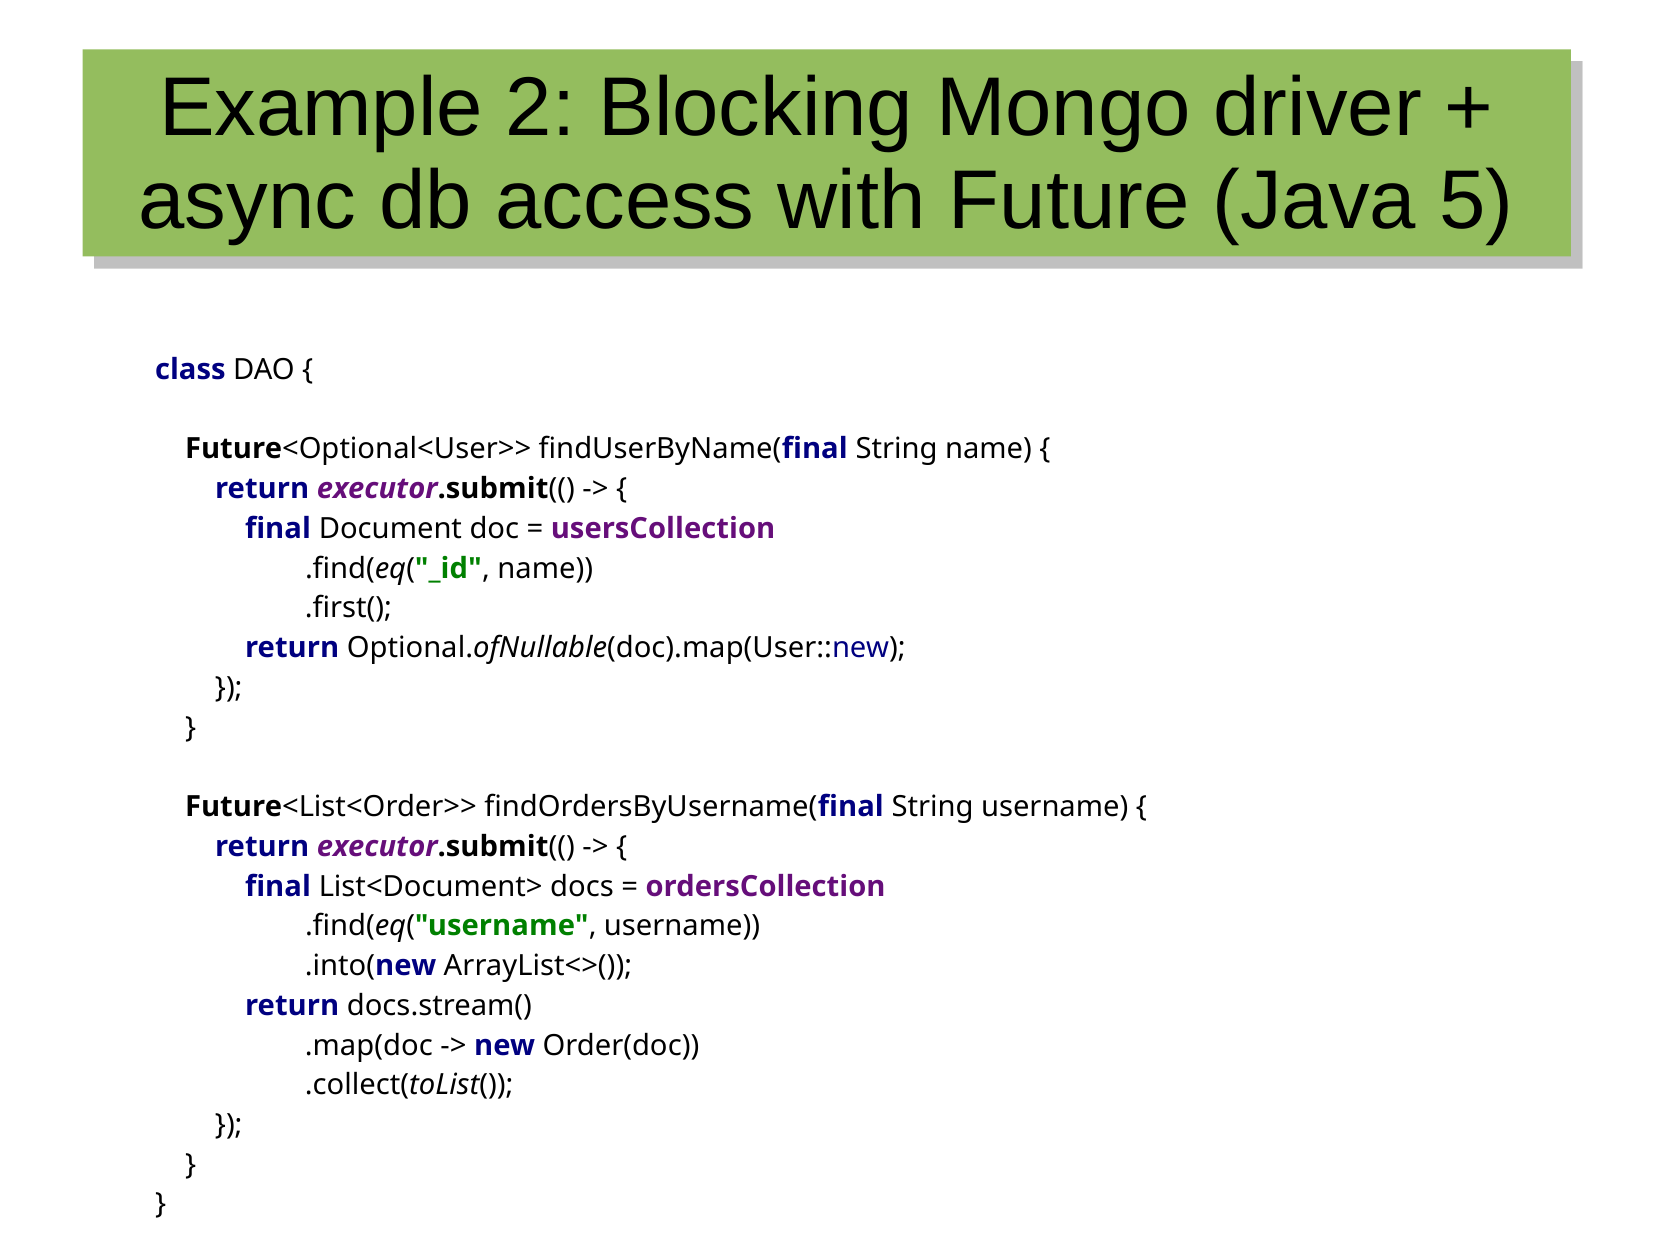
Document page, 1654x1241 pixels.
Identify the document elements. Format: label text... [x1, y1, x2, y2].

list [91, 303, 1580, 1024]
text_box class DAO { Future<Optional<User>> findUserByName(final String name) { return executor.submit(() -> { final Document doc = usersCollection .find(eq("_id", name)) .first(); return Optional.ofNullable(doc).map(User::new); }); } Future<List<Order>> findOrdersByUsername(final String username) { return executor.submit(() -> { final List<Document> docs = ordersCollection .find(eq("username", username)) .into(new ArrayList<>()); return docs.stream() .map(doc -> new Order(doc)) .collect(toList()); }); } } [140, 340, 1521, 1172]
title Example 2: Blocking Mongo driver + async db access with Future (Java 5) [82, 49, 1571, 257]
